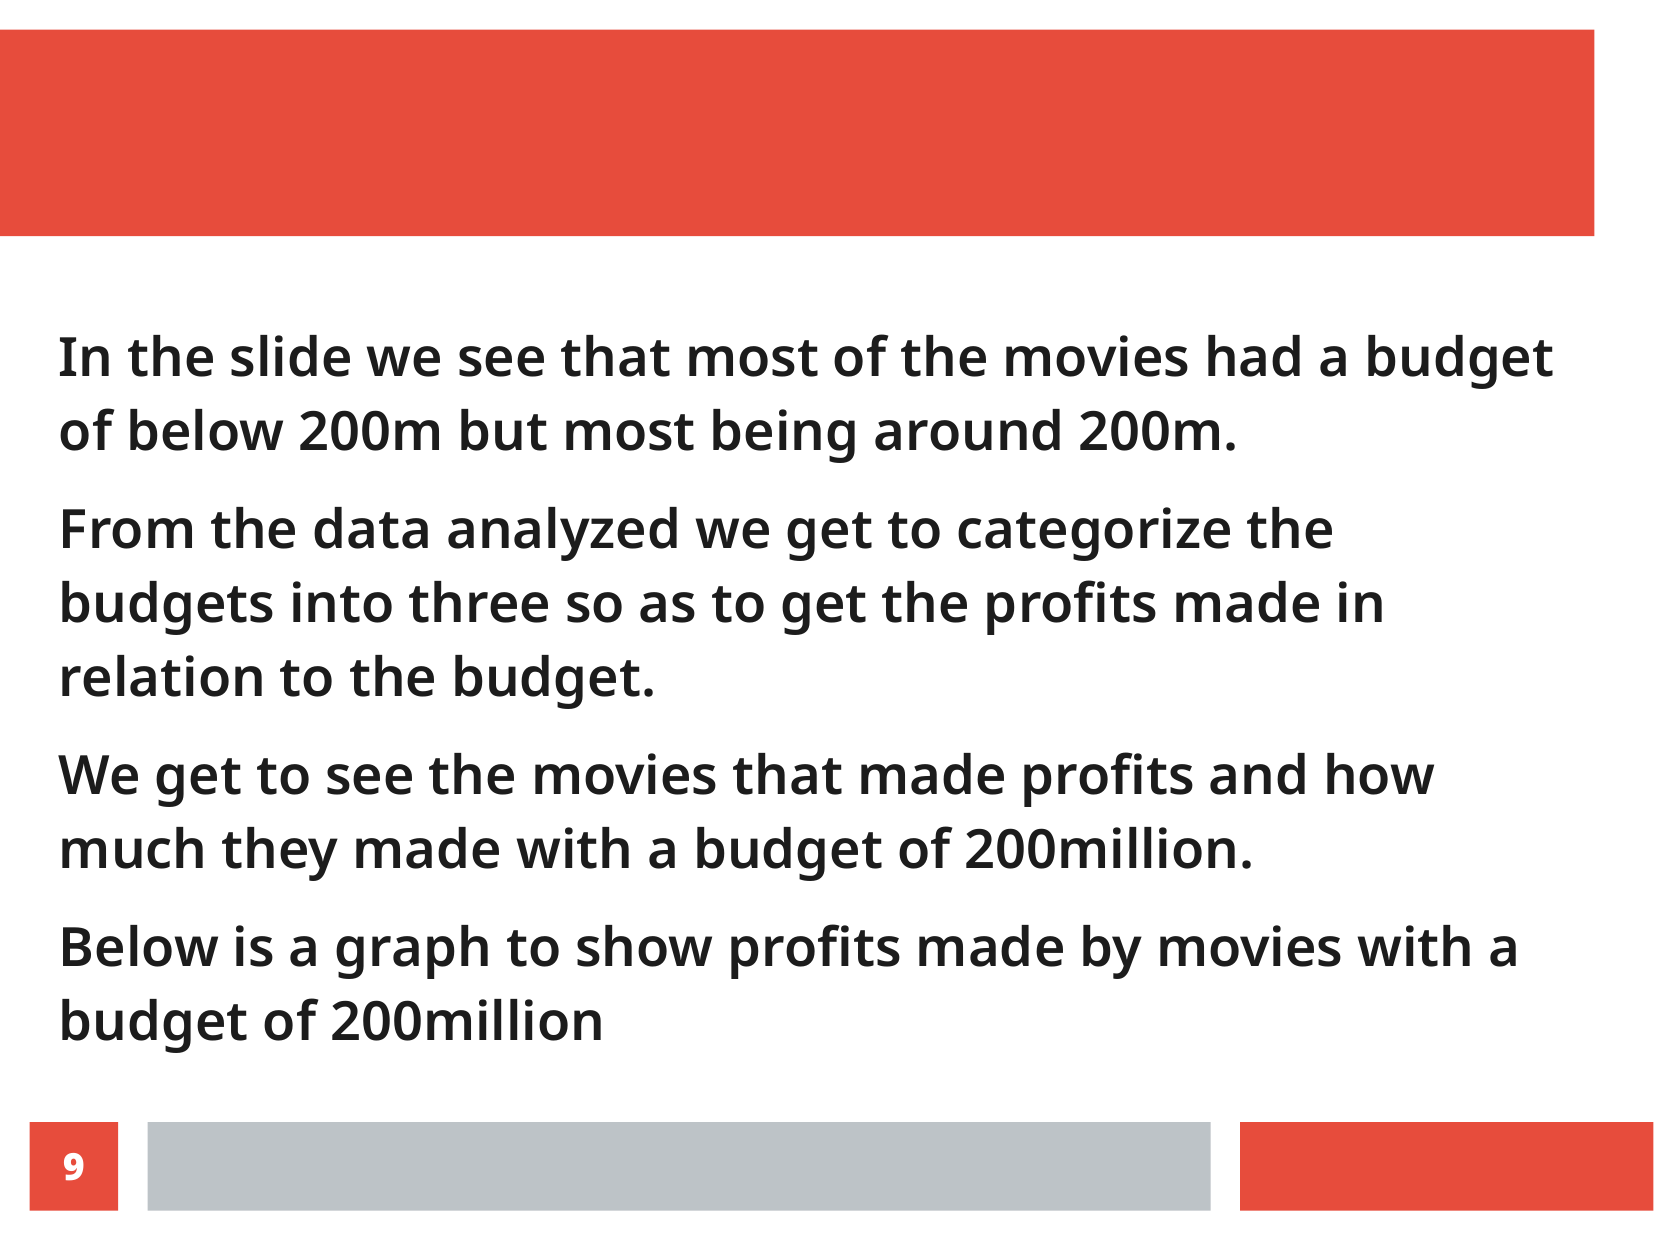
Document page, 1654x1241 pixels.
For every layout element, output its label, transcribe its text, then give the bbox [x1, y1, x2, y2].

list In the slide we see that most of the movies had a budget of below 200m but most being around 200m. From the data analyzed we get to categorize the budgets into three so as to get the profits made in relation to the budget. We get to see the movies that made profits and how much they made with a budget of 200million. Below is a graph to show profits made by movies with a budget of 200million [59, 318, 1565, 1087]
